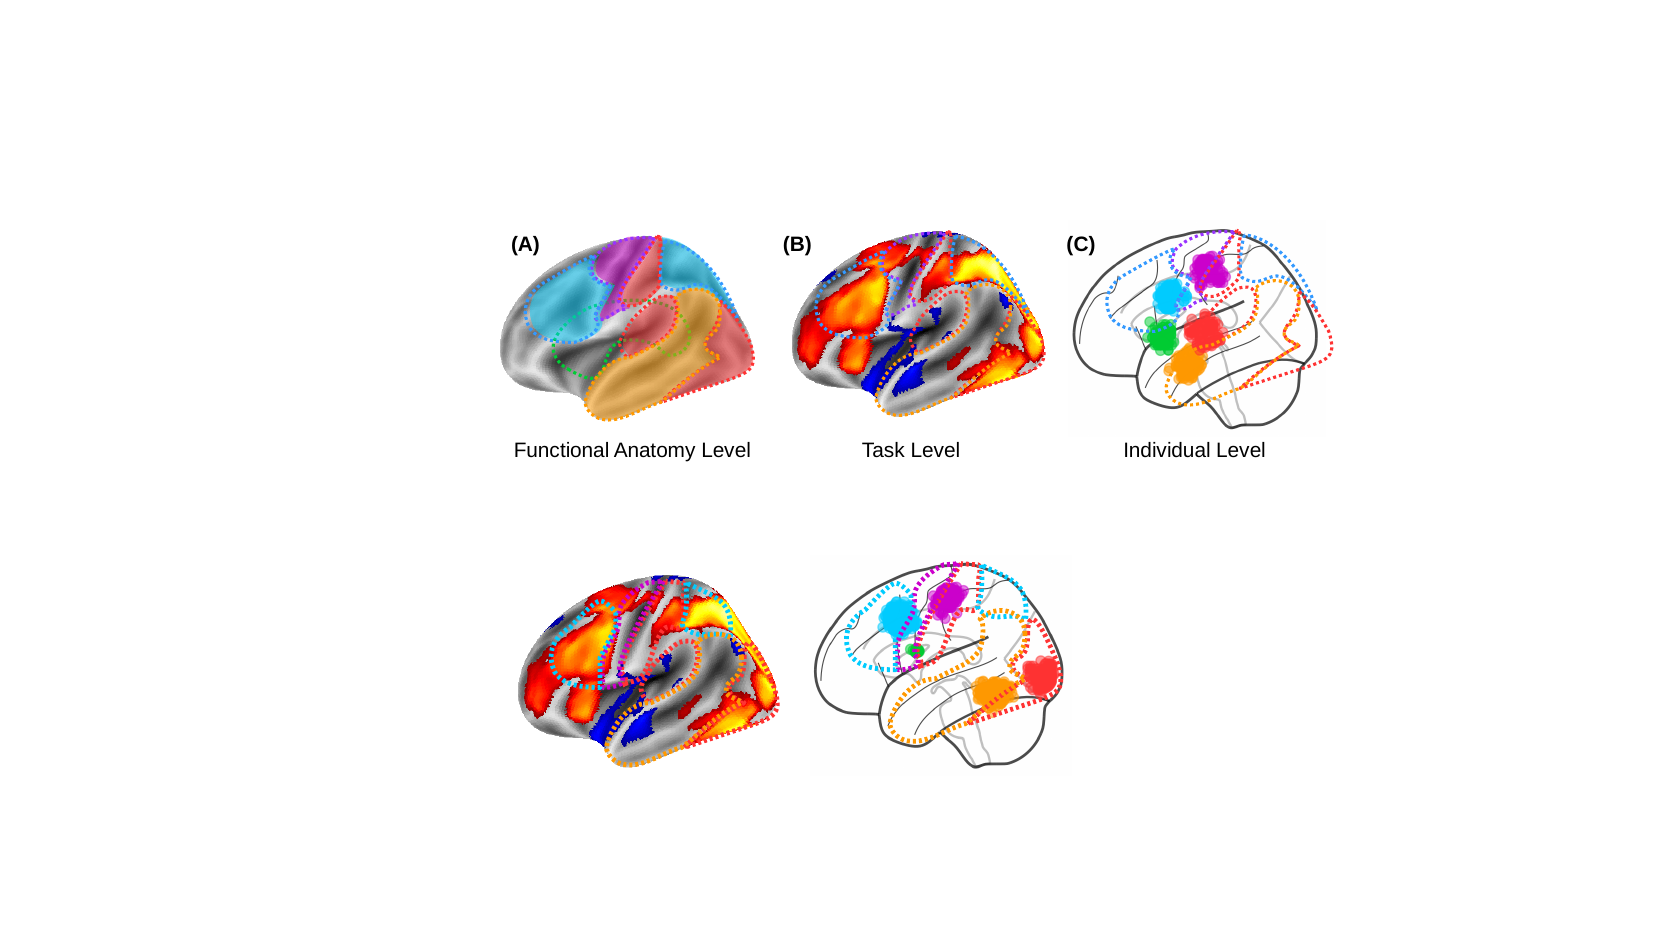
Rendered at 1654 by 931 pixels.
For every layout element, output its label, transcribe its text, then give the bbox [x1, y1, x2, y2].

picture [810, 555, 1072, 776]
text_box Task Level [791, 430, 1031, 491]
text_box Functional Anatomy Level [490, 430, 775, 493]
text_box [529, 236, 651, 342]
text_box (C) [1051, 224, 1111, 264]
text_box (B) [768, 224, 827, 264]
text_box [621, 240, 662, 310]
picture [510, 570, 781, 780]
picture [1068, 220, 1326, 437]
text_box Individual Level [1075, 430, 1314, 491]
text_box (A) [496, 224, 556, 264]
picture [494, 224, 760, 430]
text_box [585, 235, 754, 420]
picture [786, 226, 1051, 422]
